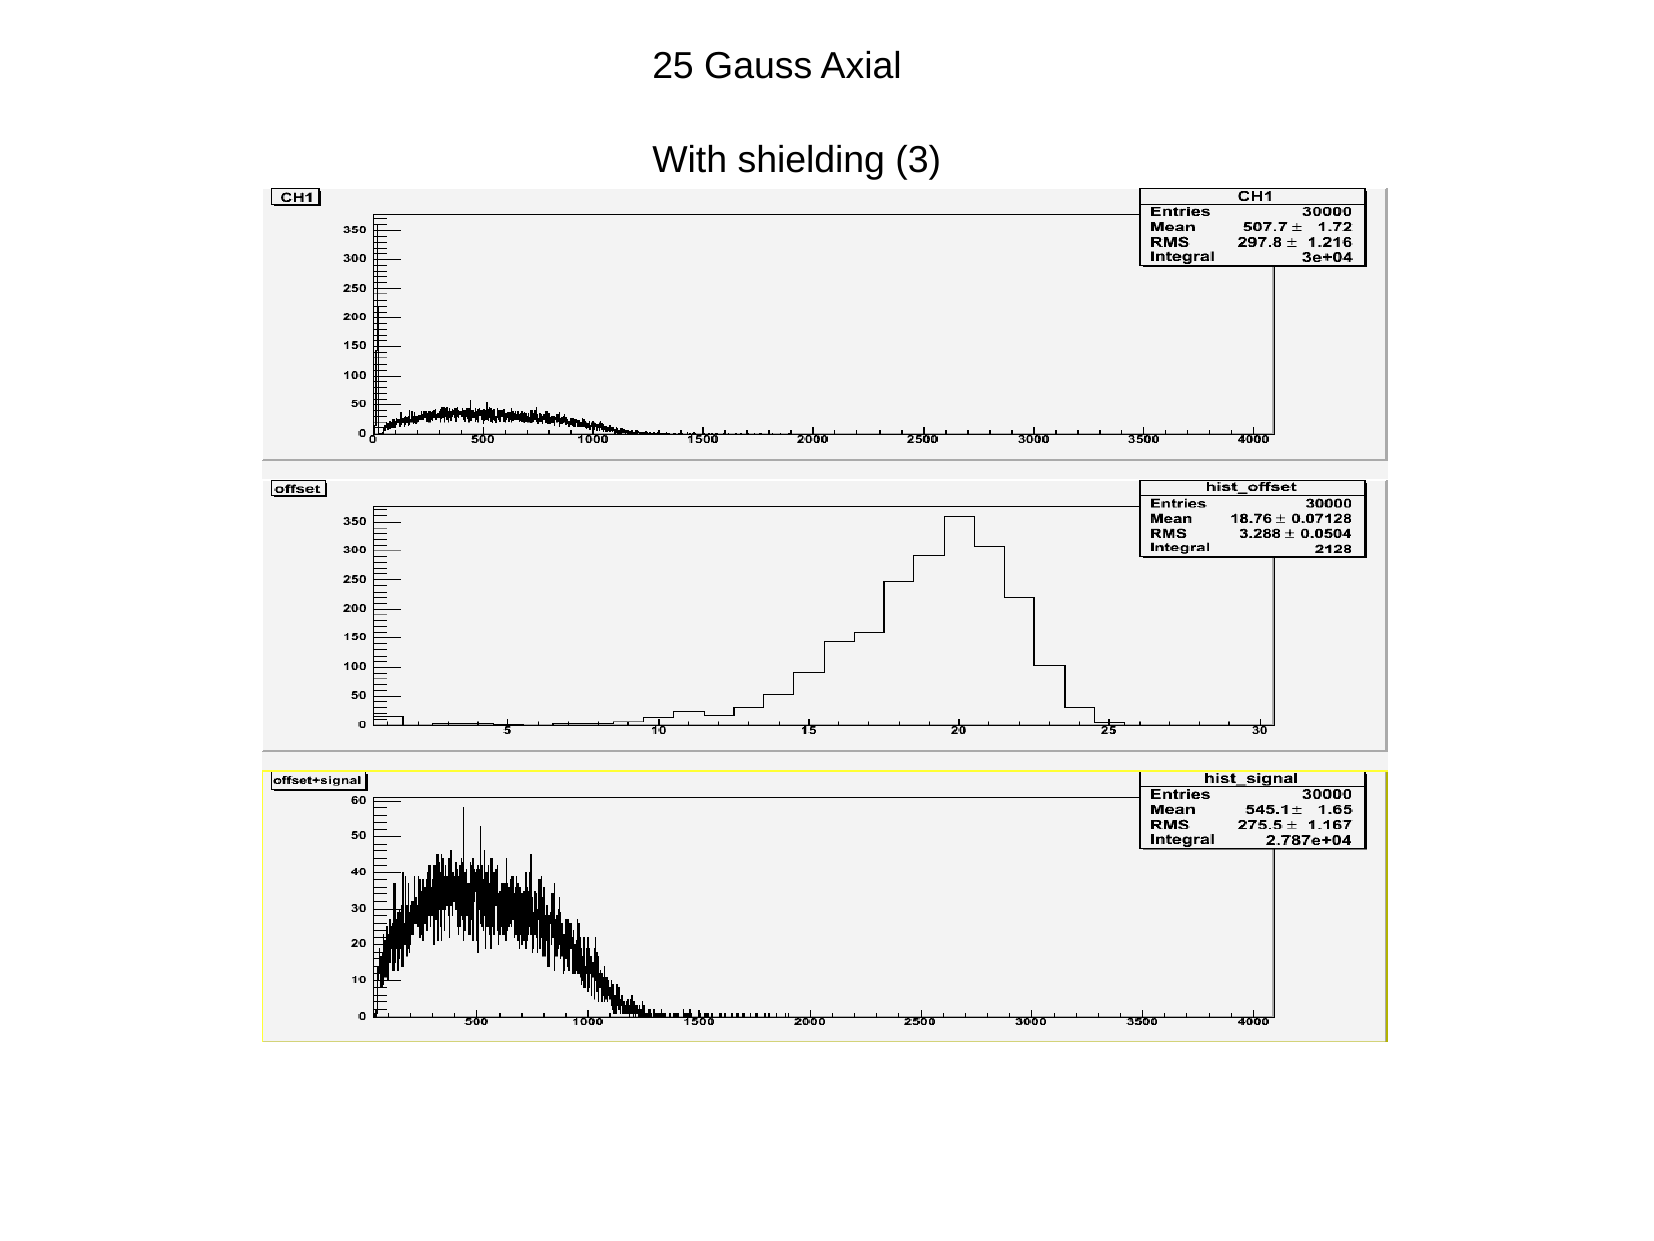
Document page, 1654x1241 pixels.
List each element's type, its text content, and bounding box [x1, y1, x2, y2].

text_box 25 Gauss Axial [637, 37, 1088, 95]
text_box With shielding (3) [637, 130, 976, 187]
picture [262, 187, 1388, 1043]
